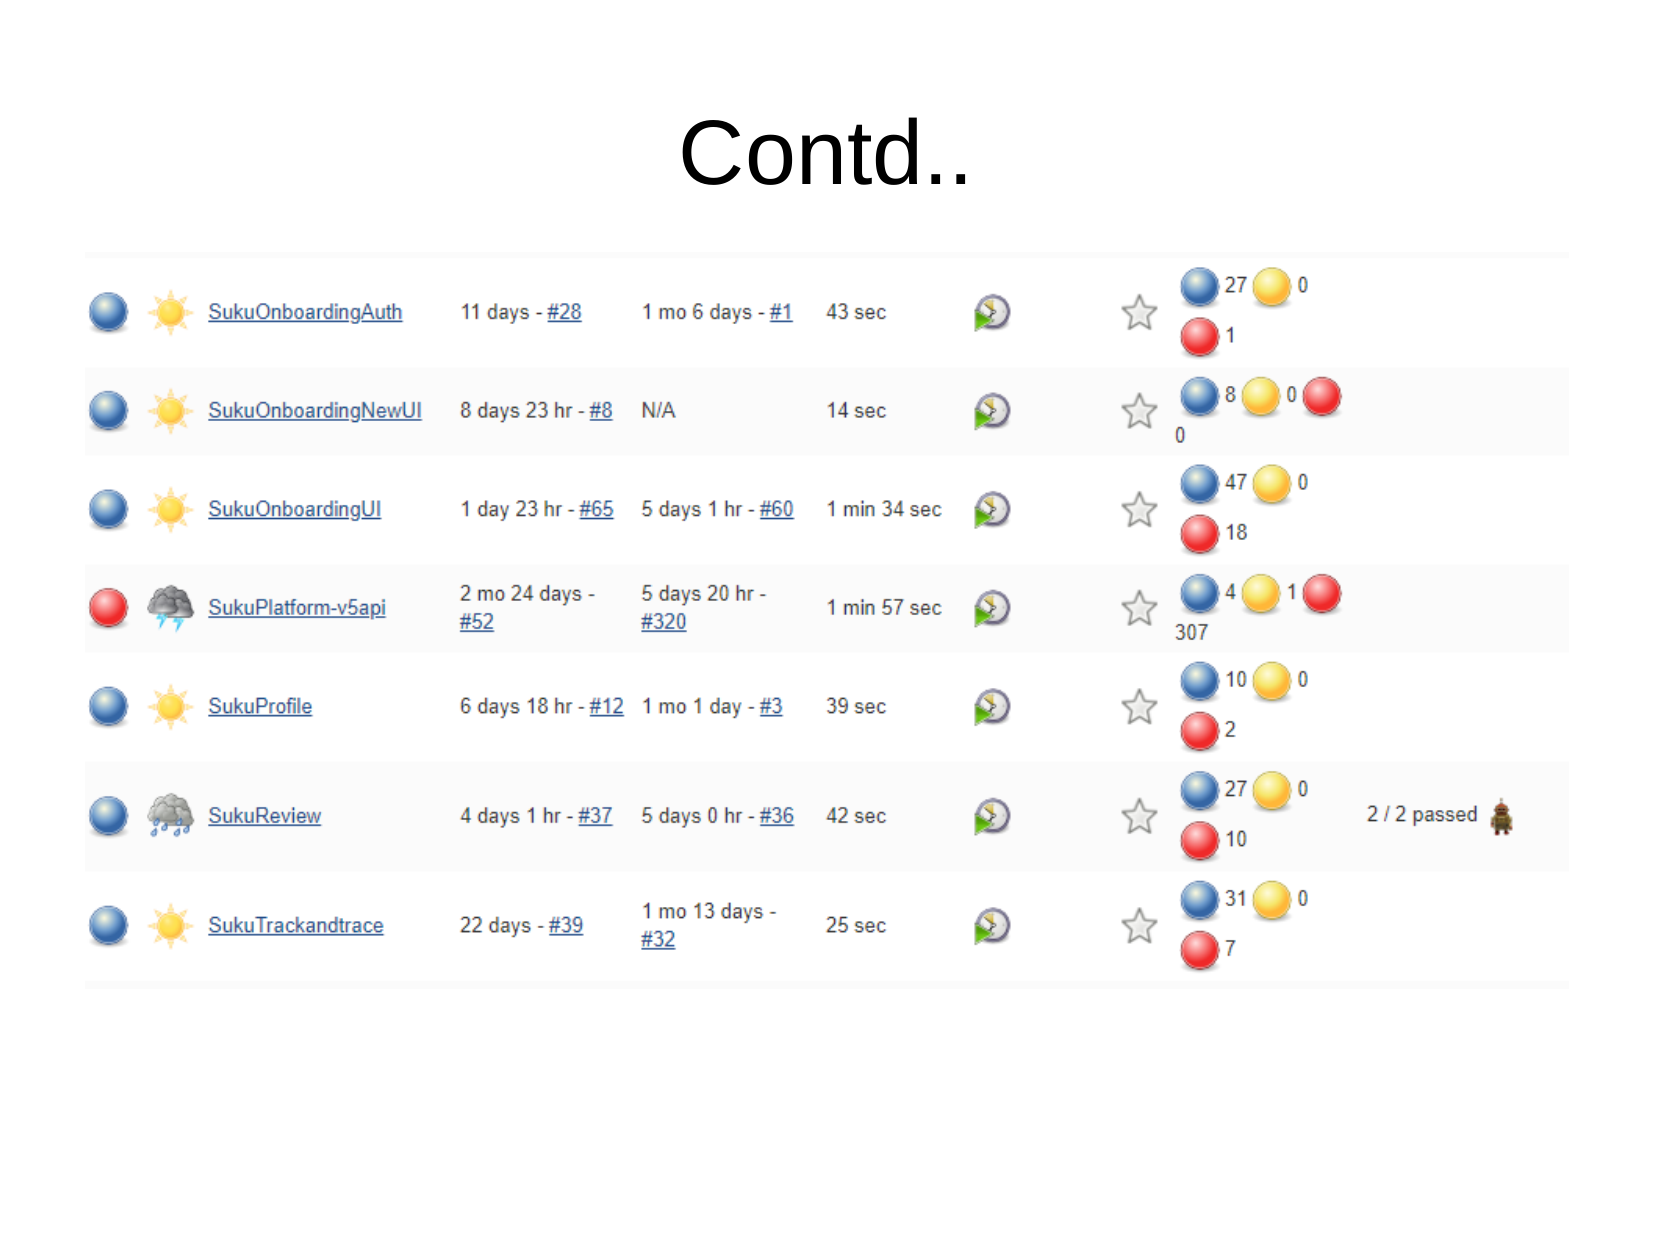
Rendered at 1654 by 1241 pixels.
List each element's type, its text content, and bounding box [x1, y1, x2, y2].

picture [85, 252, 1569, 989]
title Contd.. [82, 49, 1571, 257]
